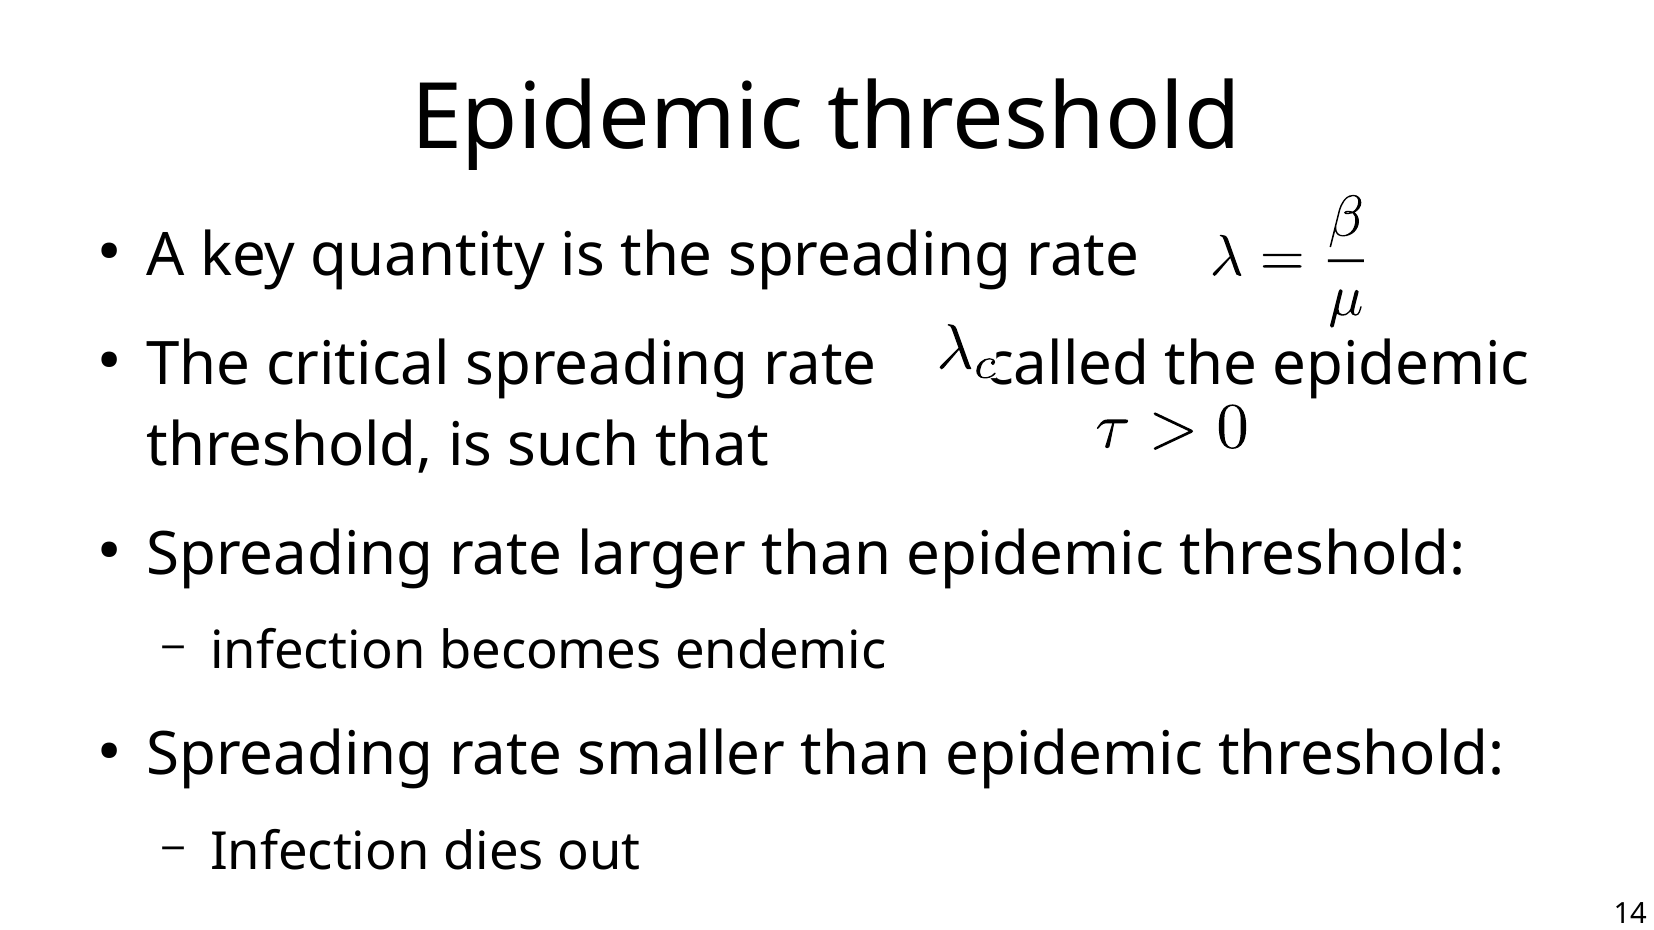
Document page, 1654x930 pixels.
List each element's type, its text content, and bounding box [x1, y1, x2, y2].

text_box [1095, 404, 1249, 450]
list A key quantity is the spreading rate The critical spreading rate called the epidemic threshold, is such that Spreading rate larger than epidemic threshold: infection becomes endemic Spreading rate smaller than epidemic threshold: Infection dies out [82, 211, 1571, 901]
text_box [936, 324, 997, 379]
text_box [1209, 194, 1364, 328]
title Epidemic threshold [82, 1, 1571, 211]
